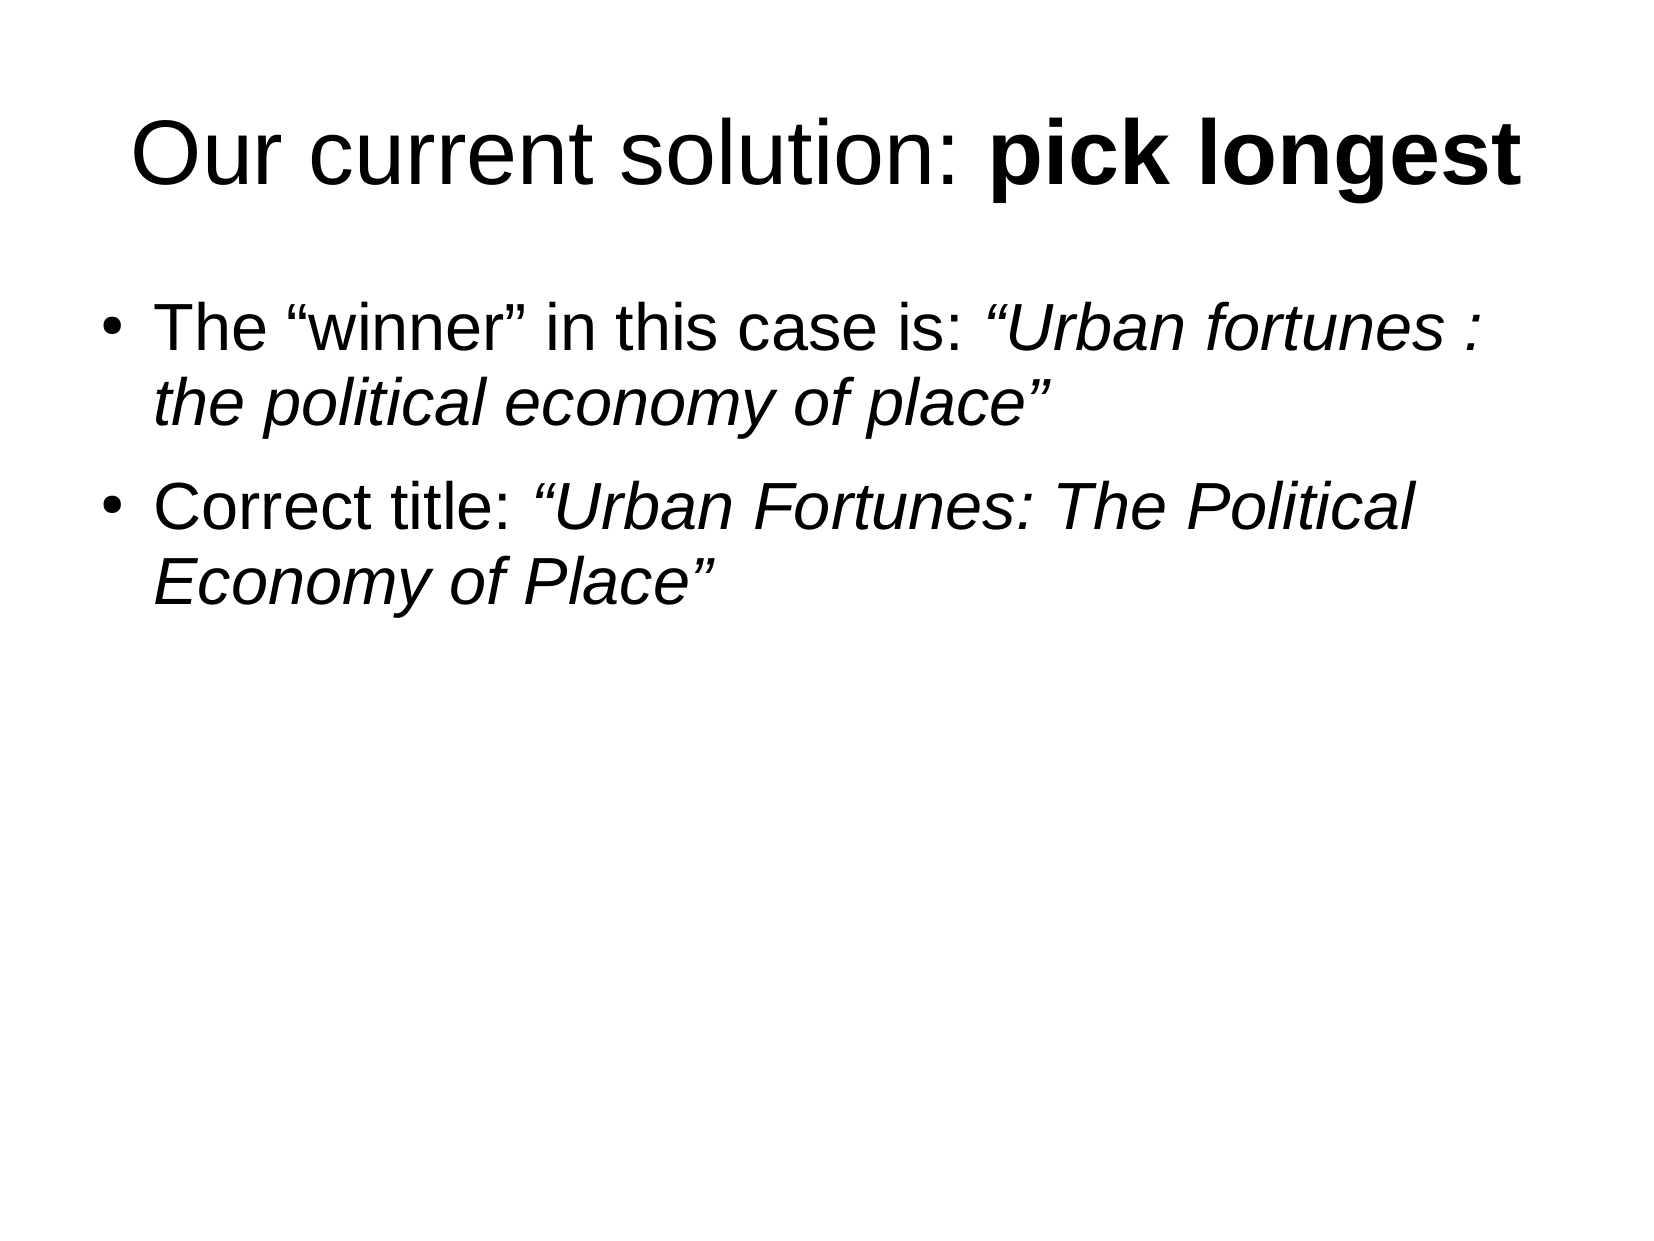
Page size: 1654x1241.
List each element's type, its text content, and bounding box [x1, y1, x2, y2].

title Our current solution: pick longest [82, 49, 1571, 257]
list The “winner” in this case is: “Urban fortunes : the political economy of place” Correct title: “Urban Fortunes: The Political Economy of Place” [82, 290, 1538, 1010]
